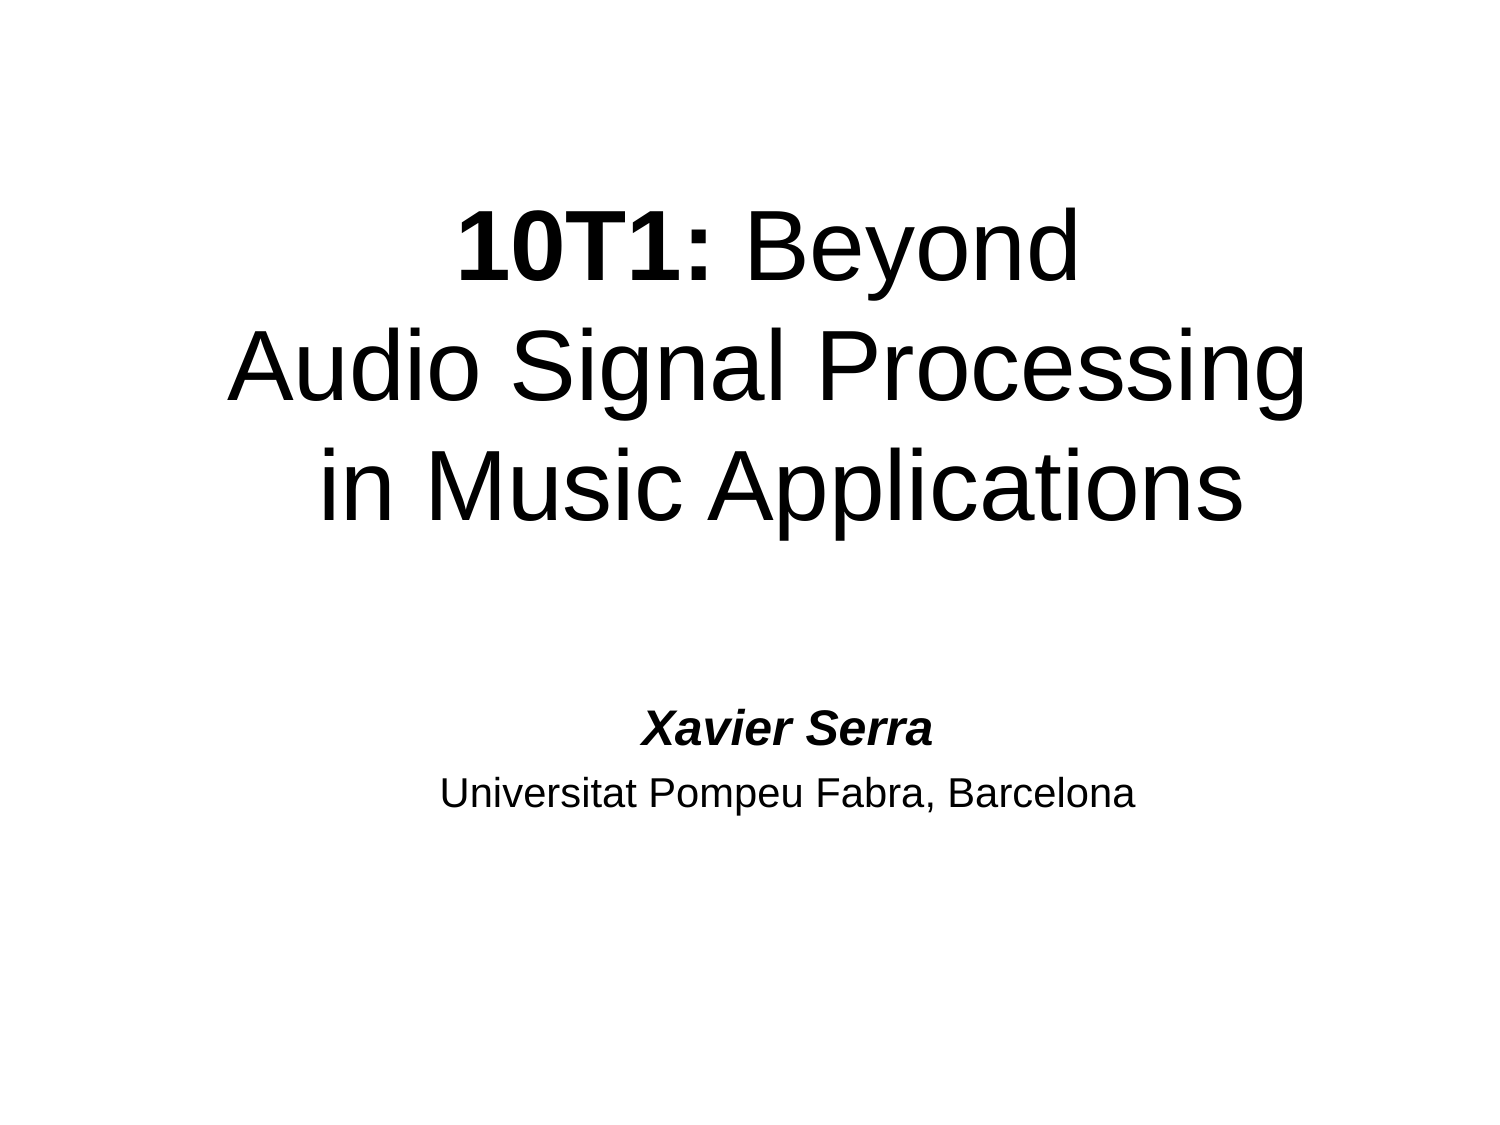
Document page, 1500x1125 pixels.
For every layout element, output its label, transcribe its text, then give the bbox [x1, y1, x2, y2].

text_box Xavier Serra Universitat Pompeu Fabra, Barcelona [331, 692, 1244, 1023]
title 10T1: Beyond Audio Signal Processing in Music Applications [98, 90, 1429, 631]
